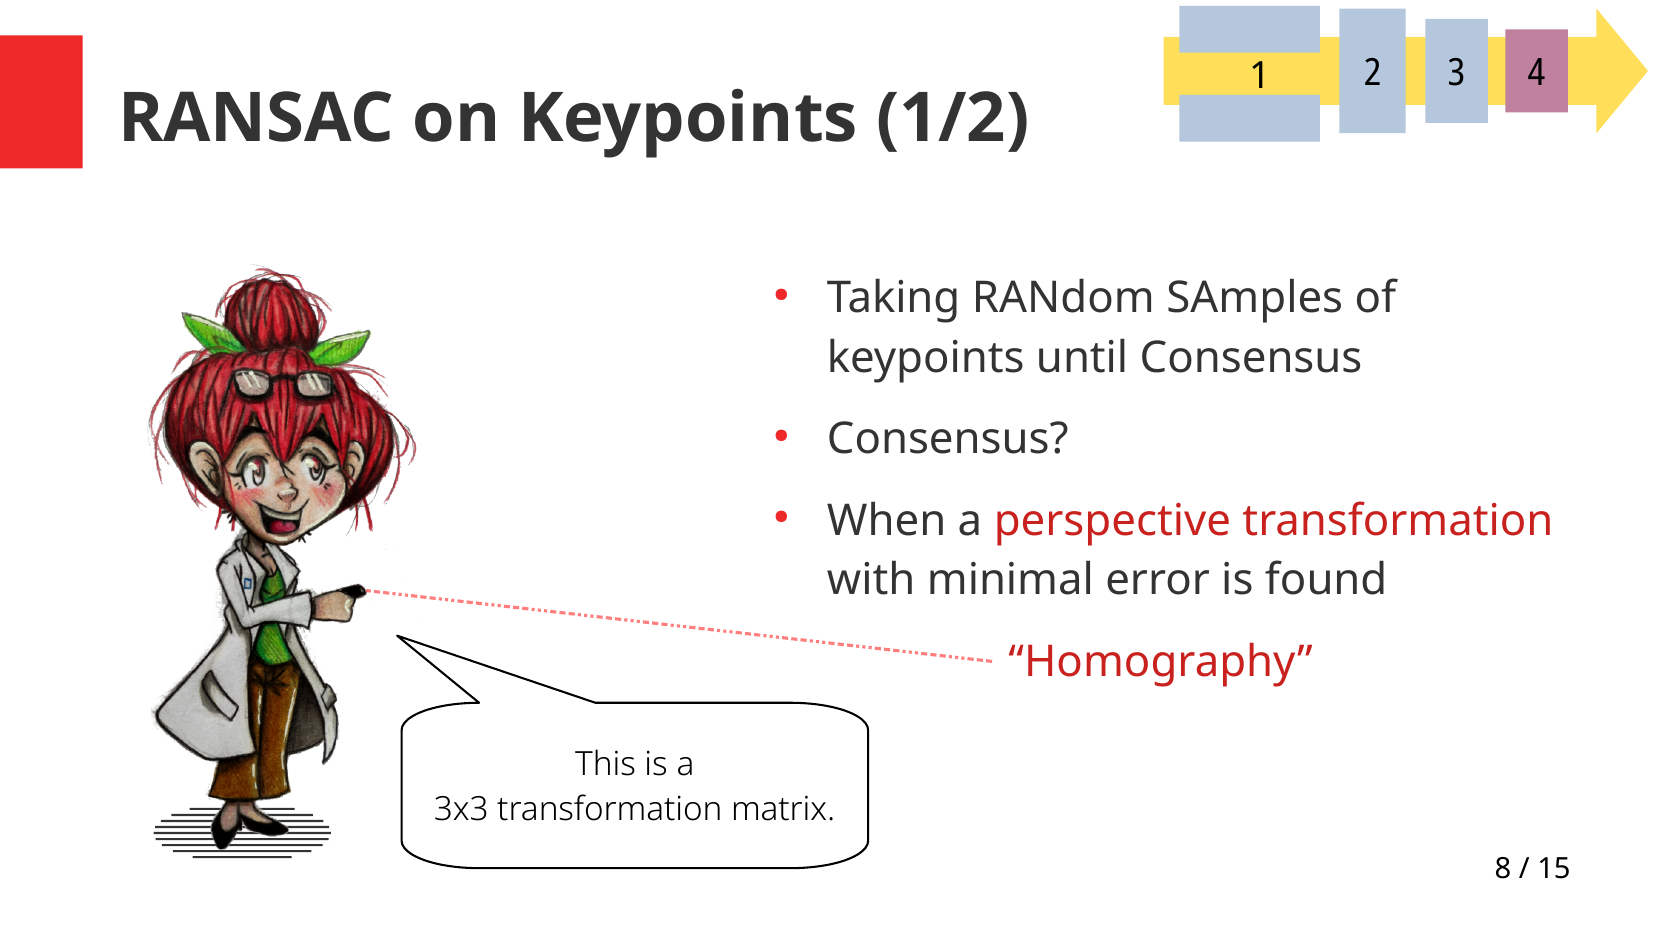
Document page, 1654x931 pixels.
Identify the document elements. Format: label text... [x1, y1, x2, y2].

text_box This is a 3x3 transformation matrix. [397, 635, 869, 869]
text_box 3 [1425, 18, 1488, 123]
text_box 2 [1339, 8, 1406, 134]
text_box 4 [1505, 29, 1568, 113]
list Taking RANdom SAmples of keypoints until Consensus Consensus? When a perspective transformation with minimal error is found “Homography” [755, 265, 1566, 806]
text_box [1163, 5, 1339, 142]
picture [135, 264, 426, 854]
text_box [1488, 36, 1505, 105]
text_box 1 [1234, 41, 1282, 108]
text_box [1406, 36, 1425, 105]
text_box [1568, 8, 1648, 134]
text_box [180, 854, 304, 863]
title RANSAC on Keypoints (1/2) [118, 37, 1571, 193]
